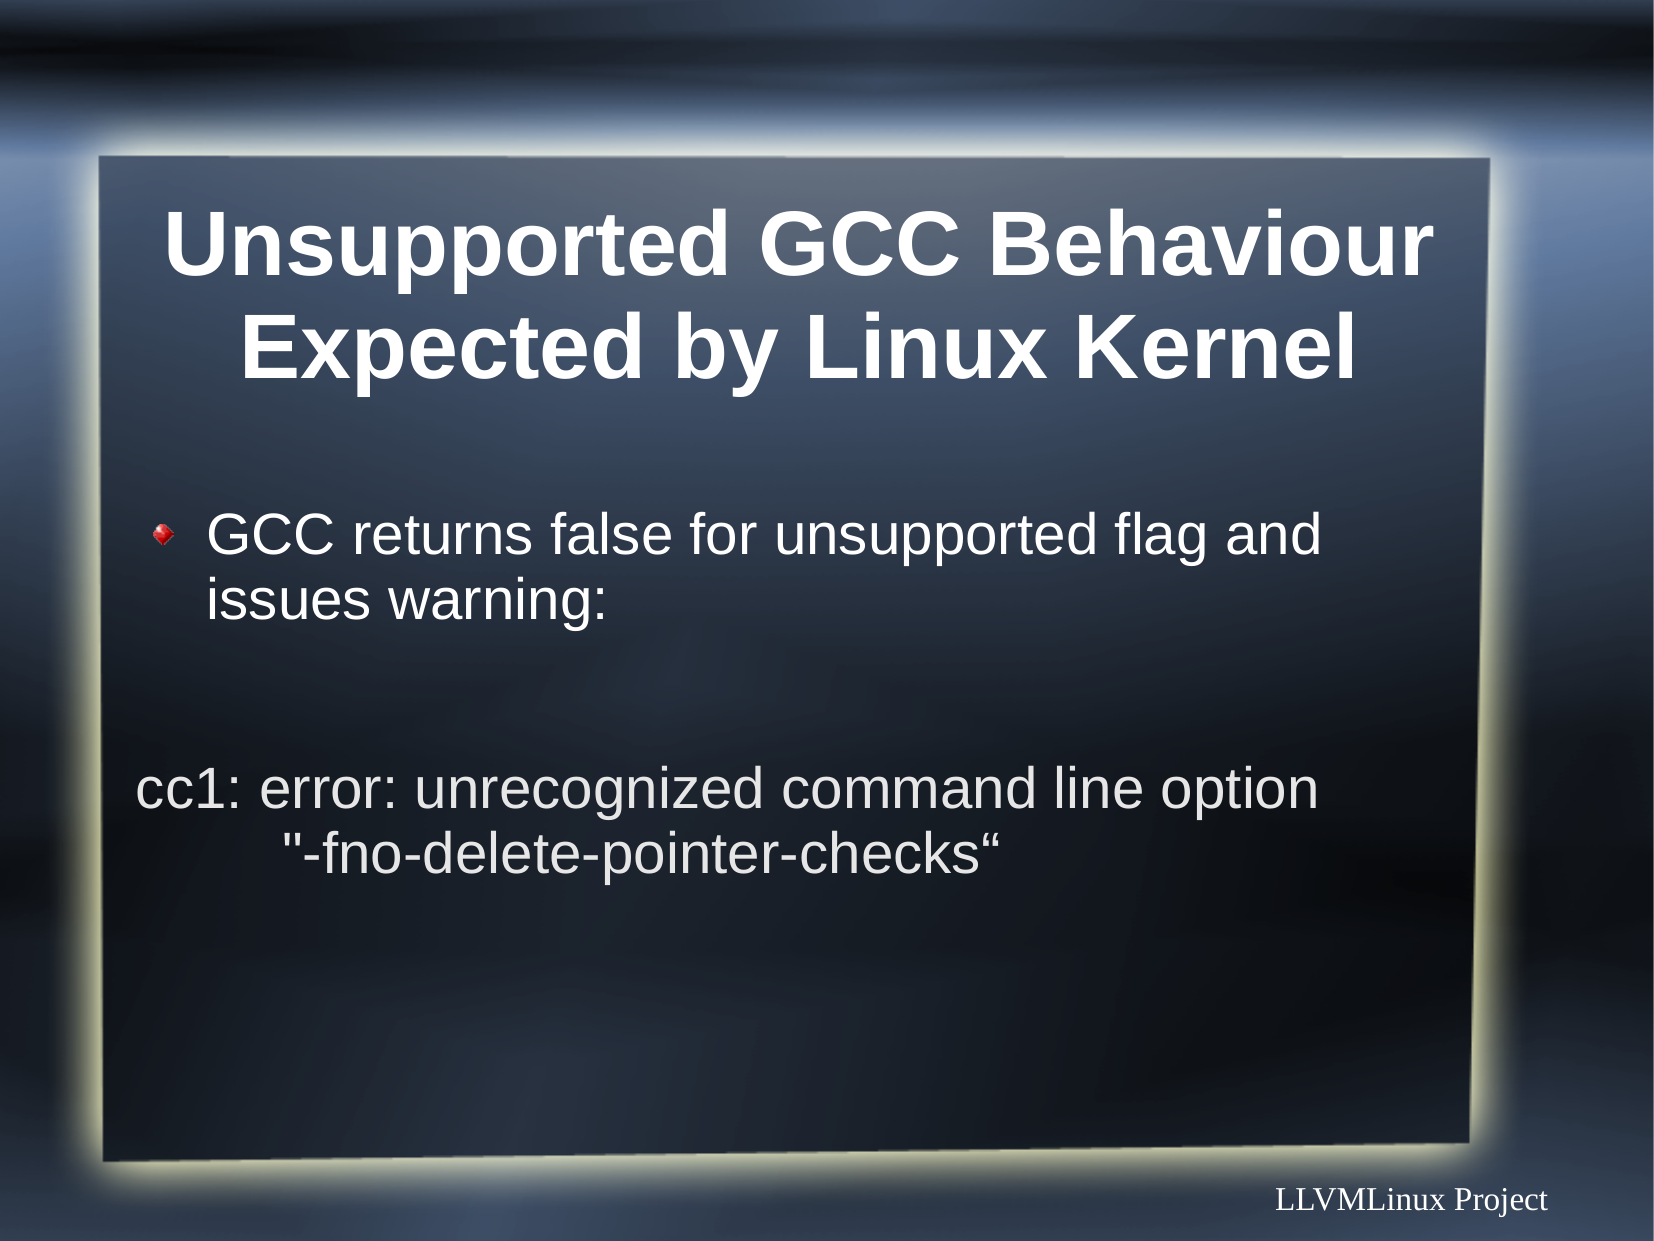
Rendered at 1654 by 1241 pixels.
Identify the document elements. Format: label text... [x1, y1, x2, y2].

picture [0, 0, 1654, 1241]
title Unsupported GCC Behaviour Expected by Linux Kernel [124, 177, 1477, 414]
list GCC returns false for unsupported flag and issues warning: cc1: error: unrecognized command line option "-fno-delete-pointer-checks“ [135, 501, 1447, 1152]
